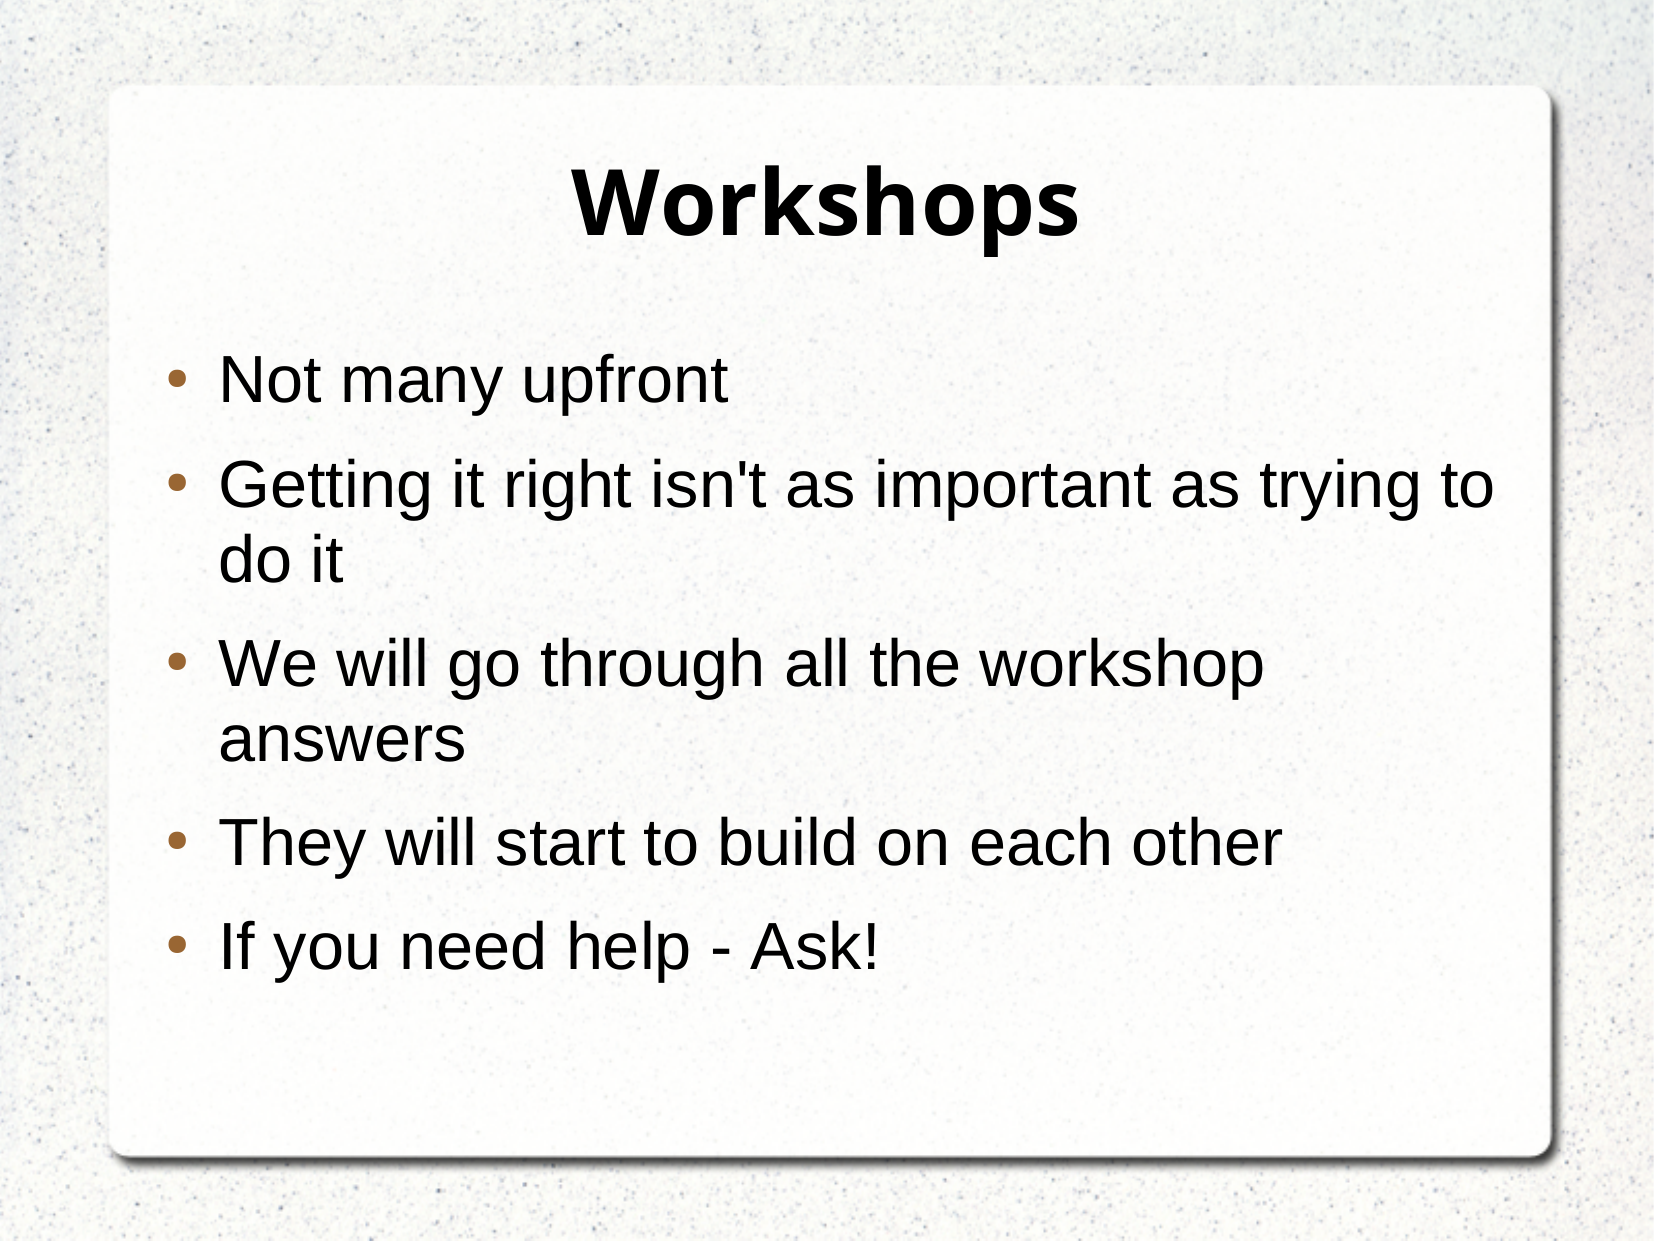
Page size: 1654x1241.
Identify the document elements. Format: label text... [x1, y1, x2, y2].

title Workshops [118, 96, 1536, 304]
picture [0, 0, 1654, 1241]
list Not many upfront Getting it right isn't as important as trying to do it We will go through all the workshop answers They will start to build on each other If you need help - Ask! [147, 342, 1506, 983]
